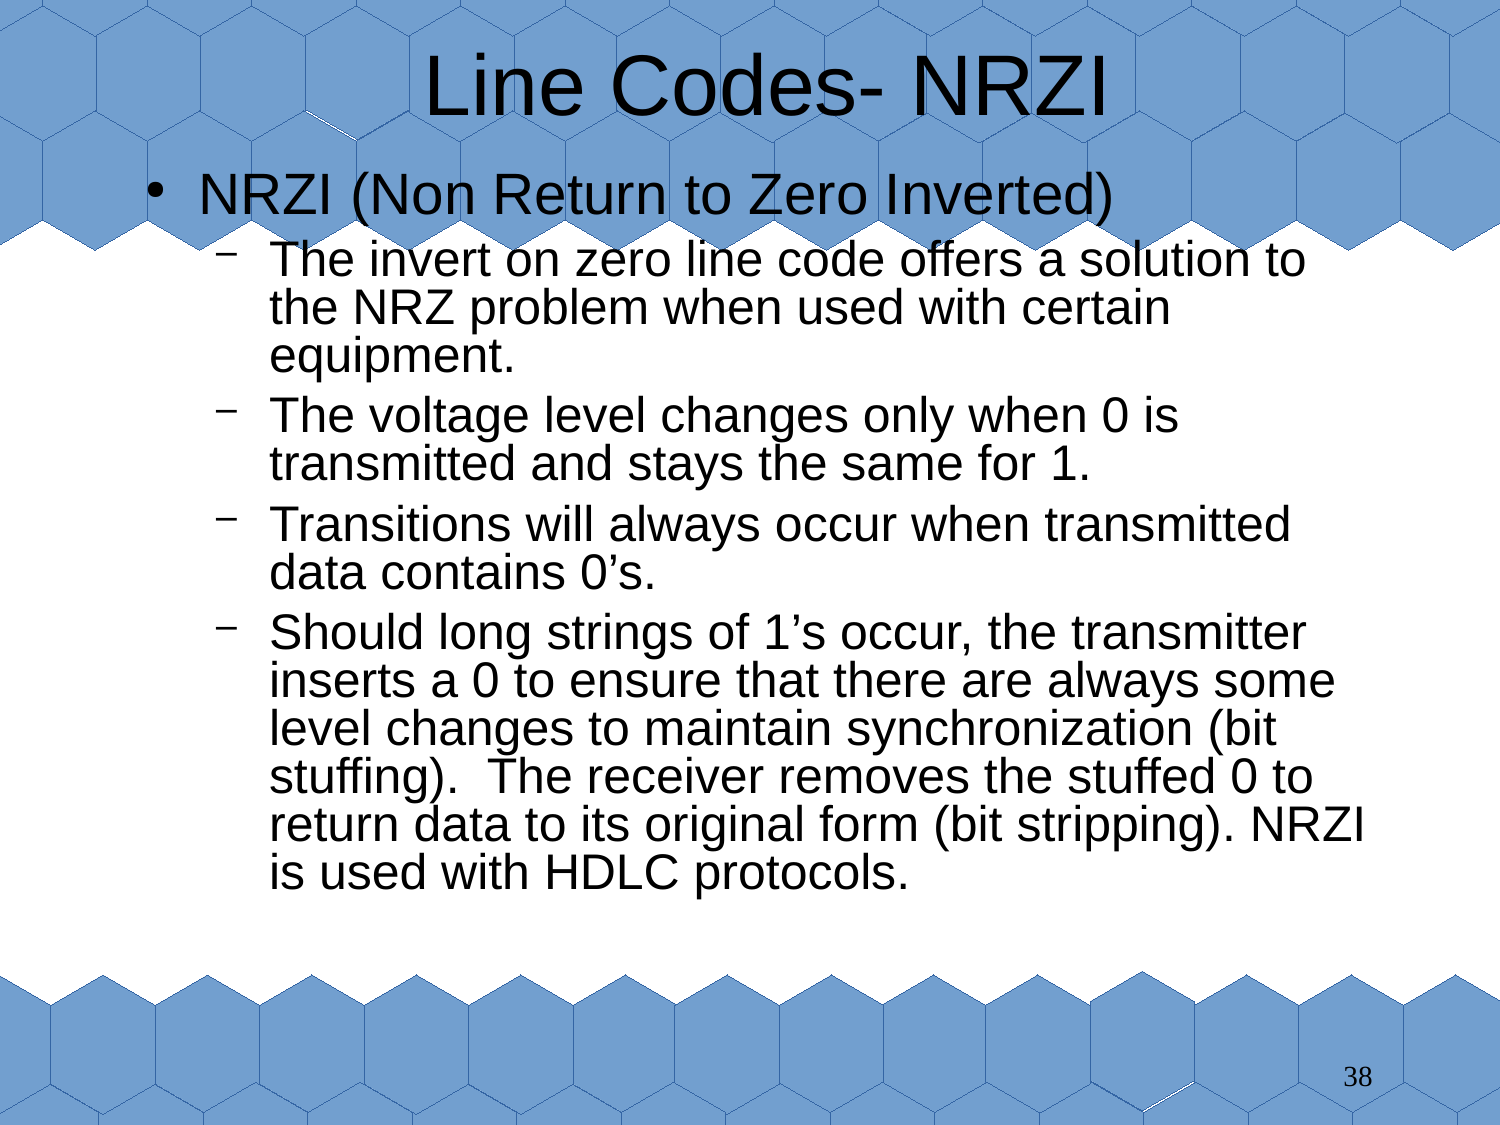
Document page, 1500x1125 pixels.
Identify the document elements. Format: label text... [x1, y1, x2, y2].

list NRZI (Non Return to Zero Inverted) The invert on zero line code offers a solution to the NRZ problem when used with certain equipment. The voltage level changes only when 0 is transmitted and stays the same for 1. Transitions will always occur when transmitted data contains 0’s. Should long strings of 1’s occur, the transmitter inserts a 0 to ensure that there are always some level changes to maintain synchronization (bit stuffing). The receiver removes the stuffed 0 to return data to its original form (bit stripping). NRZI is used with HDLC protocols. [112, 162, 1388, 1025]
title Line Codes- NRZI [112, 0, 1388, 162]
text_box <number> [1074, 1050, 1388, 1125]
